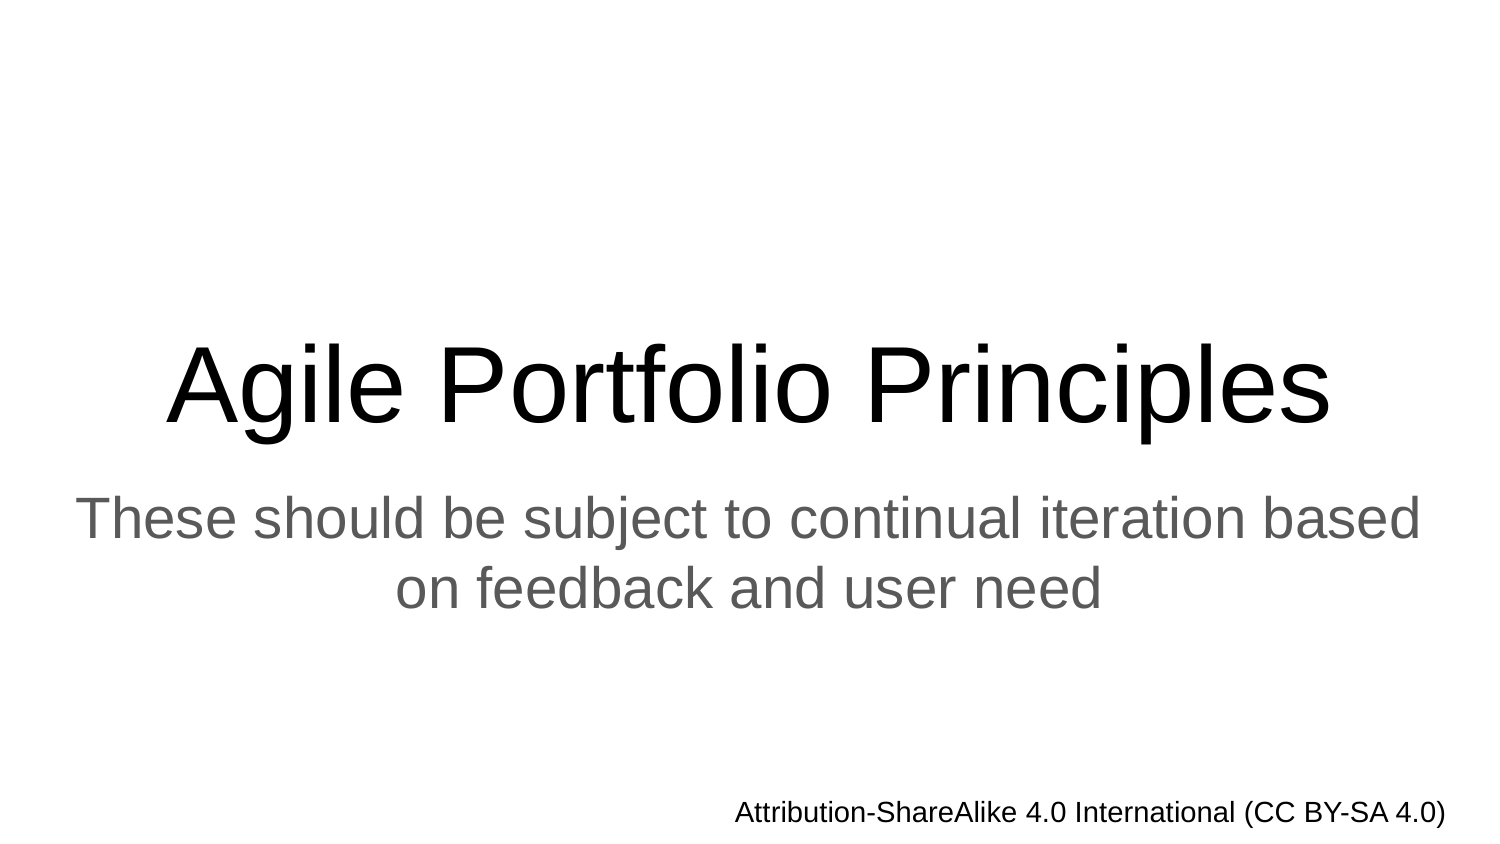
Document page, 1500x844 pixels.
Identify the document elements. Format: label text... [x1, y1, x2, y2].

title Agile Portfolio Principles [51, 122, 1449, 459]
text_box Attribution-ShareAlike 4.0 International (CC BY-SA 4.0) [719, 778, 1478, 828]
subtitle These should be subject to continual iteration based on feedback and user need [51, 464, 1449, 595]
